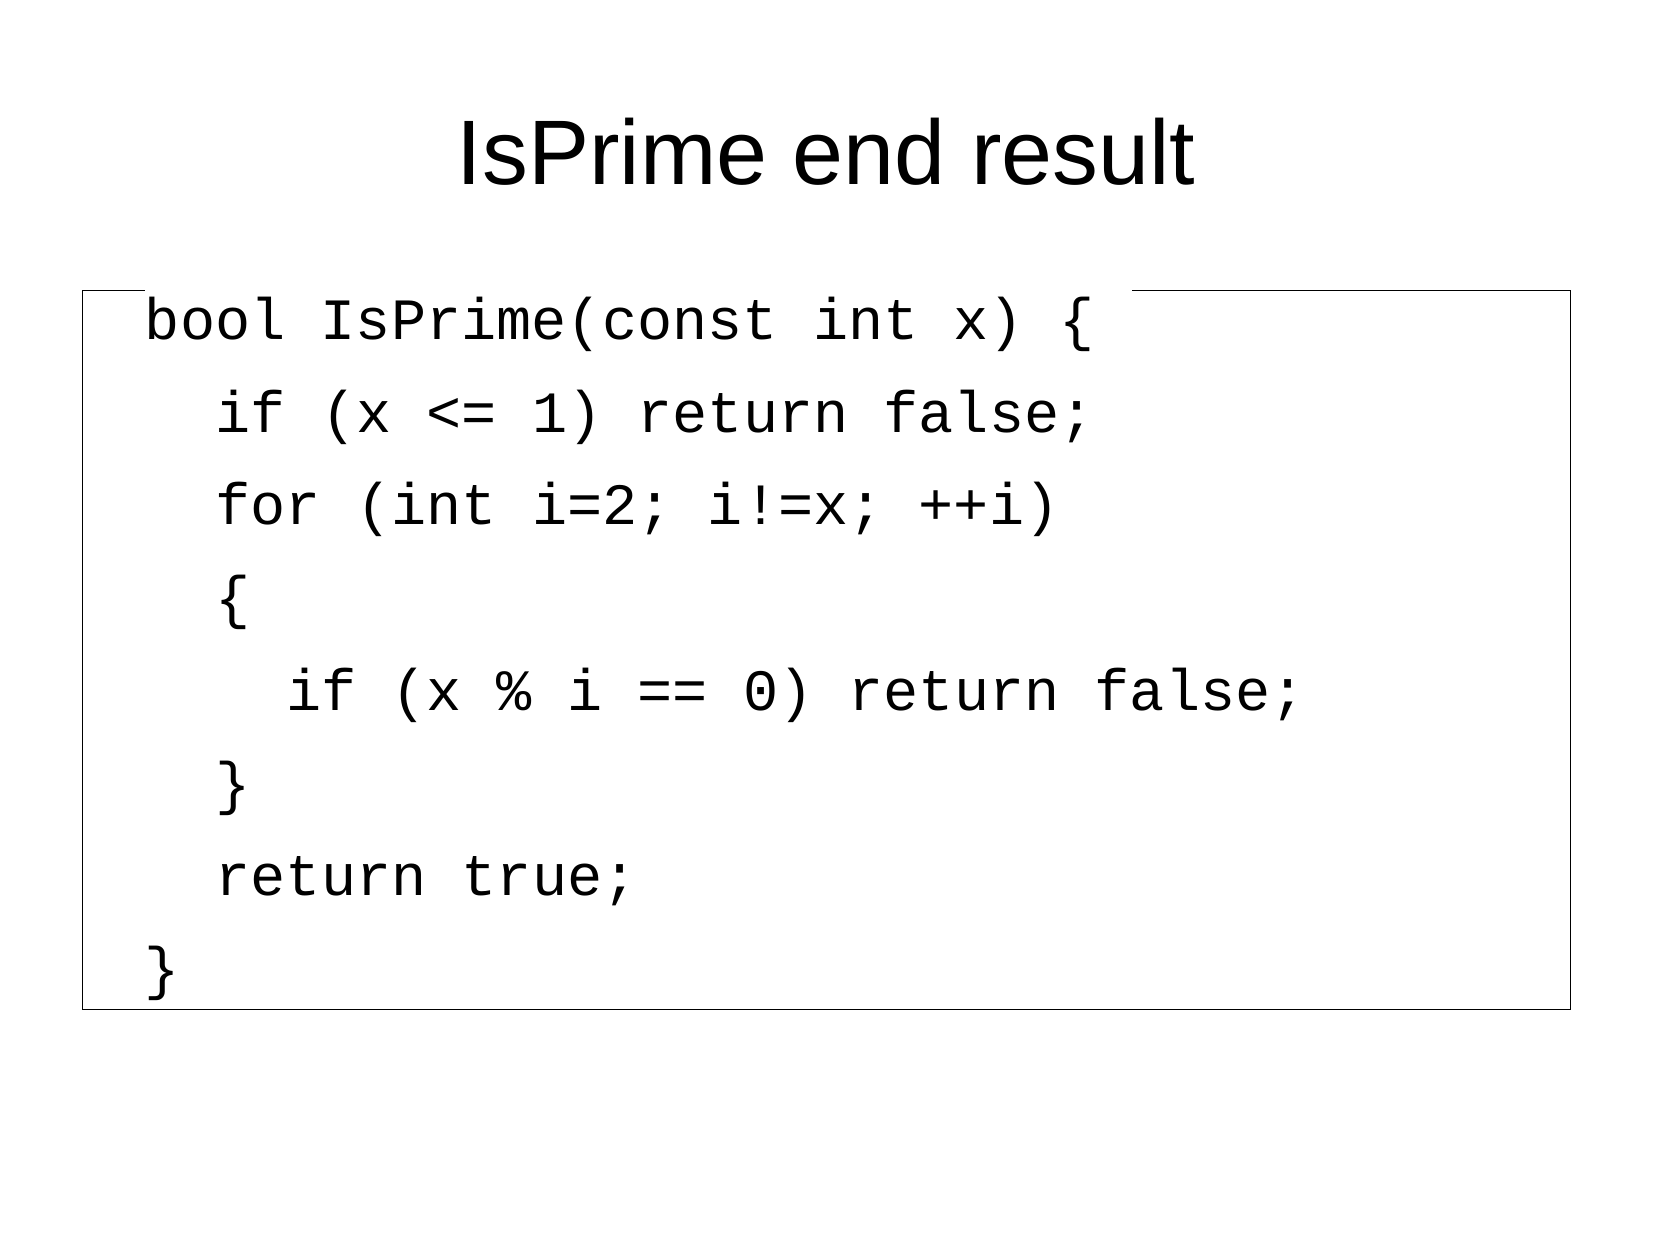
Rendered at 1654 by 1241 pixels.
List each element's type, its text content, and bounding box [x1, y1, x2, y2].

list bool IsPrime(const int x) { if (x <= 1) return false; for (int i=2; i!=x; ++i) { if (x % i == 0) return false; } return true; } [82, 290, 1571, 1010]
title IsPrime end result [82, 49, 1571, 257]
